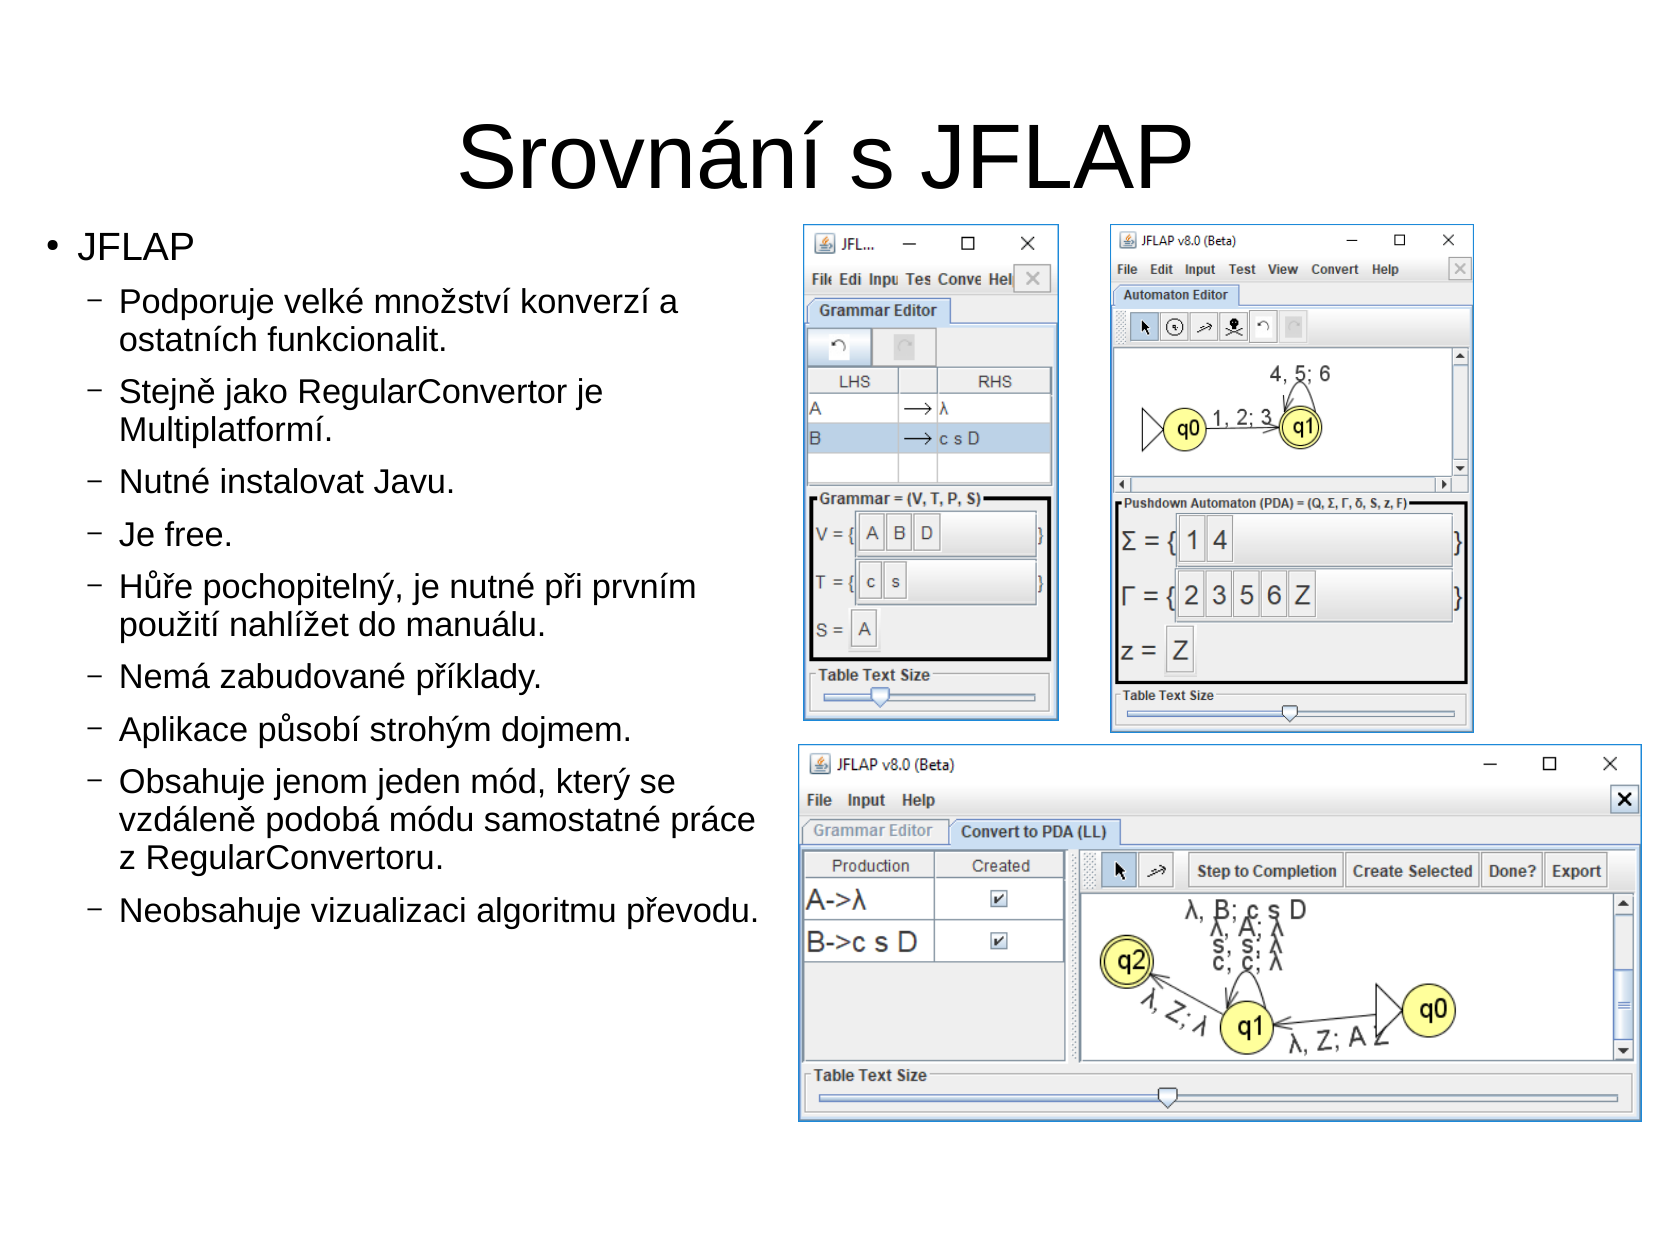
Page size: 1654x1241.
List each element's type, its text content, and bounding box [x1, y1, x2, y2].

picture [1110, 224, 1474, 733]
picture [798, 744, 1642, 1123]
title Srovnání s JFLAP [82, 52, 1571, 260]
list JFLAP Podporuje velké množství konverzí a ostatních funkcionalit. Stejně jako RegularConvertor je Multiplatformí. Nutné instalovat Javu. Je free. Hůře pochopitelný, je nutné při prvním použití nahlížet do manuálu. Nemá zabudované příklady. Aplikace působí strohým dojmem. Obsahuje jenom jeden mód, který se vzdáleně podobá módu samostatné práce z RegularConvertoru. Neobsahuje vizualizaci algoritmu převodu. [35, 224, 780, 944]
picture [803, 224, 1059, 721]
